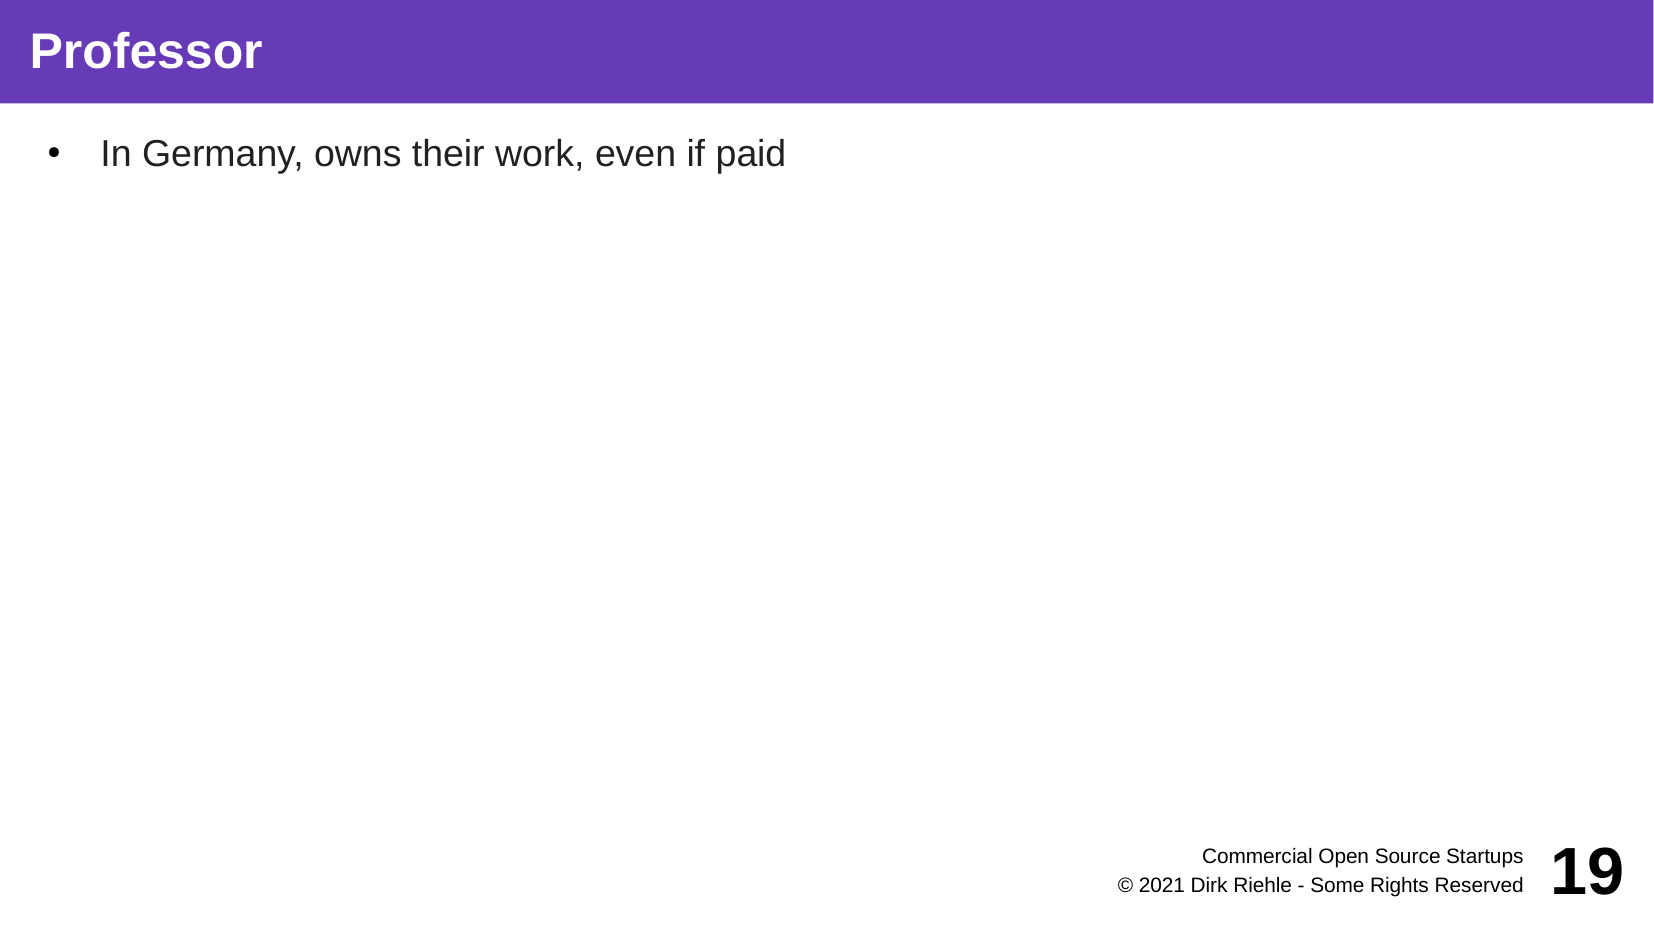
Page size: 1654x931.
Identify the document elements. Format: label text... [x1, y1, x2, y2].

title Professor [0, 0, 1654, 104]
list In Germany, owns their work, even if paid [29, 132, 1625, 813]
